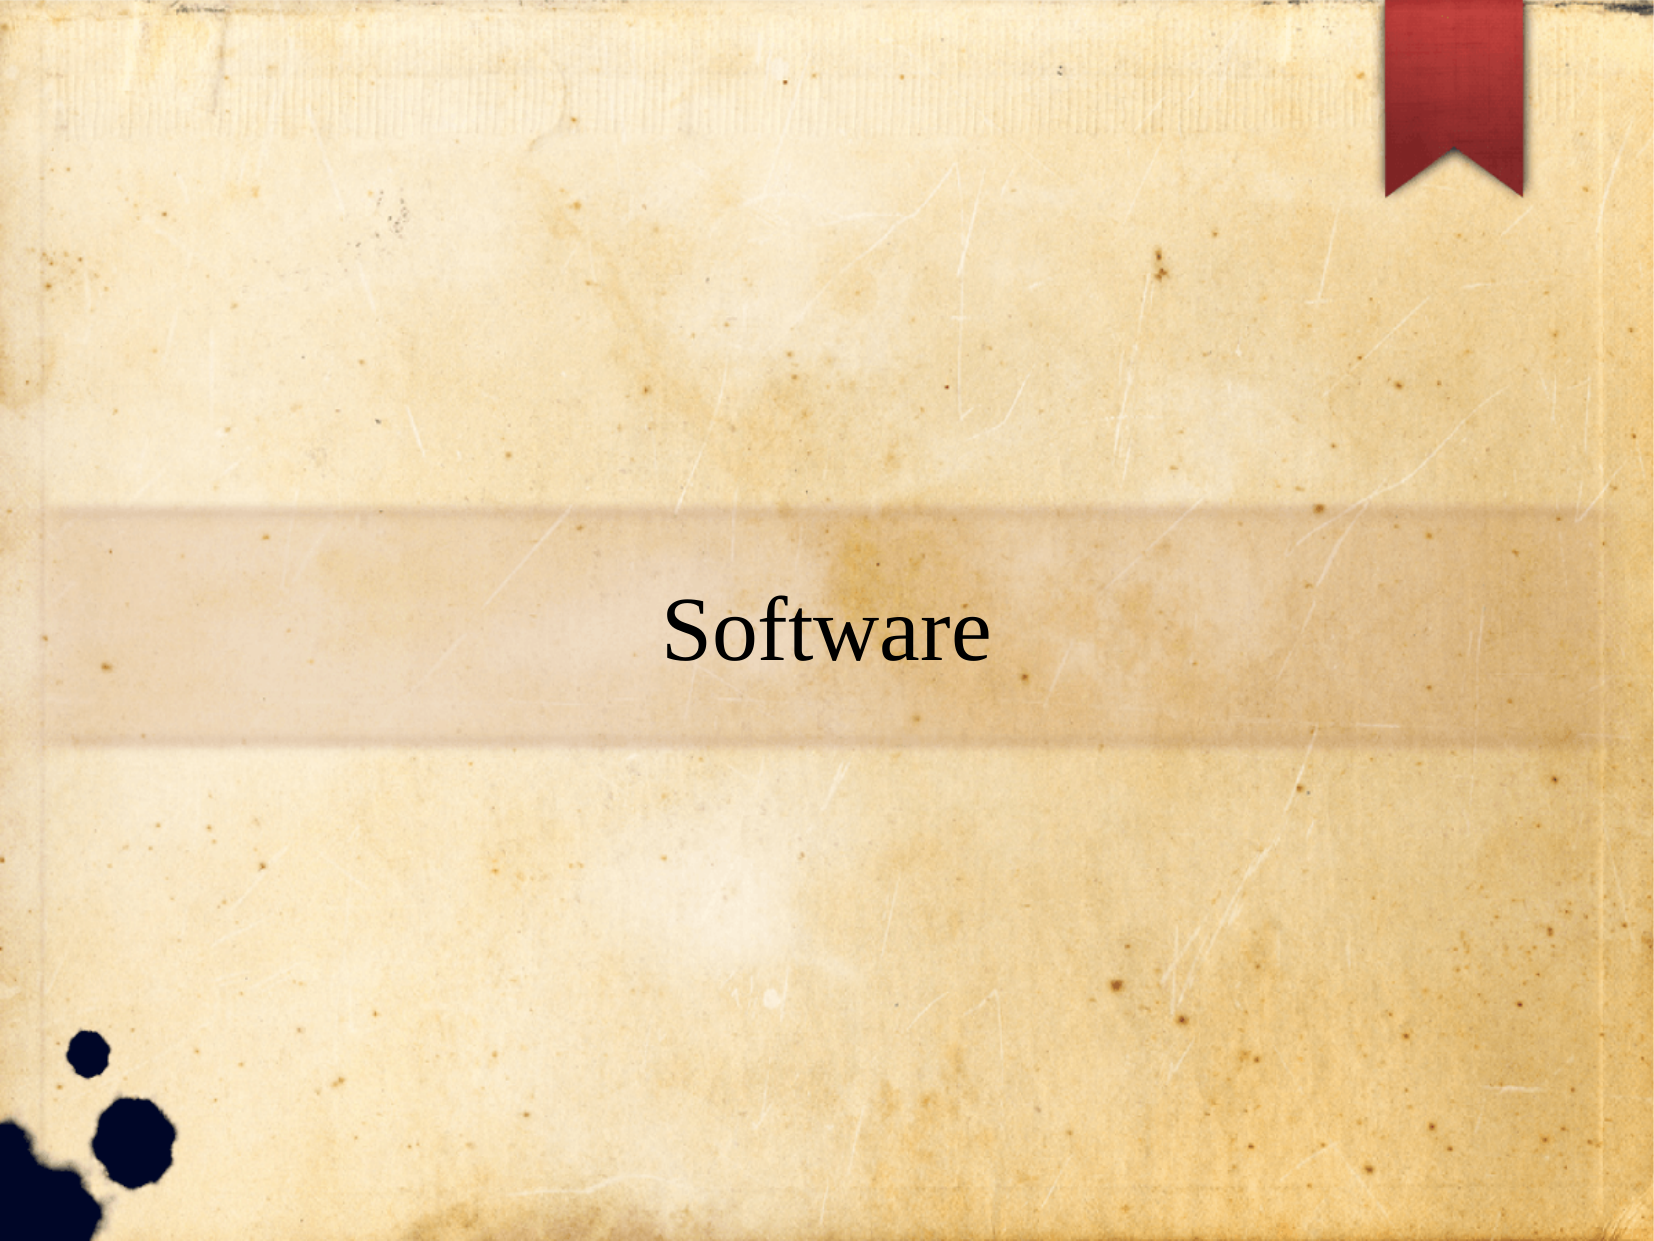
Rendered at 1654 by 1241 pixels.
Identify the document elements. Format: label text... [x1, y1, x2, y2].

title Software [82, 519, 1571, 727]
